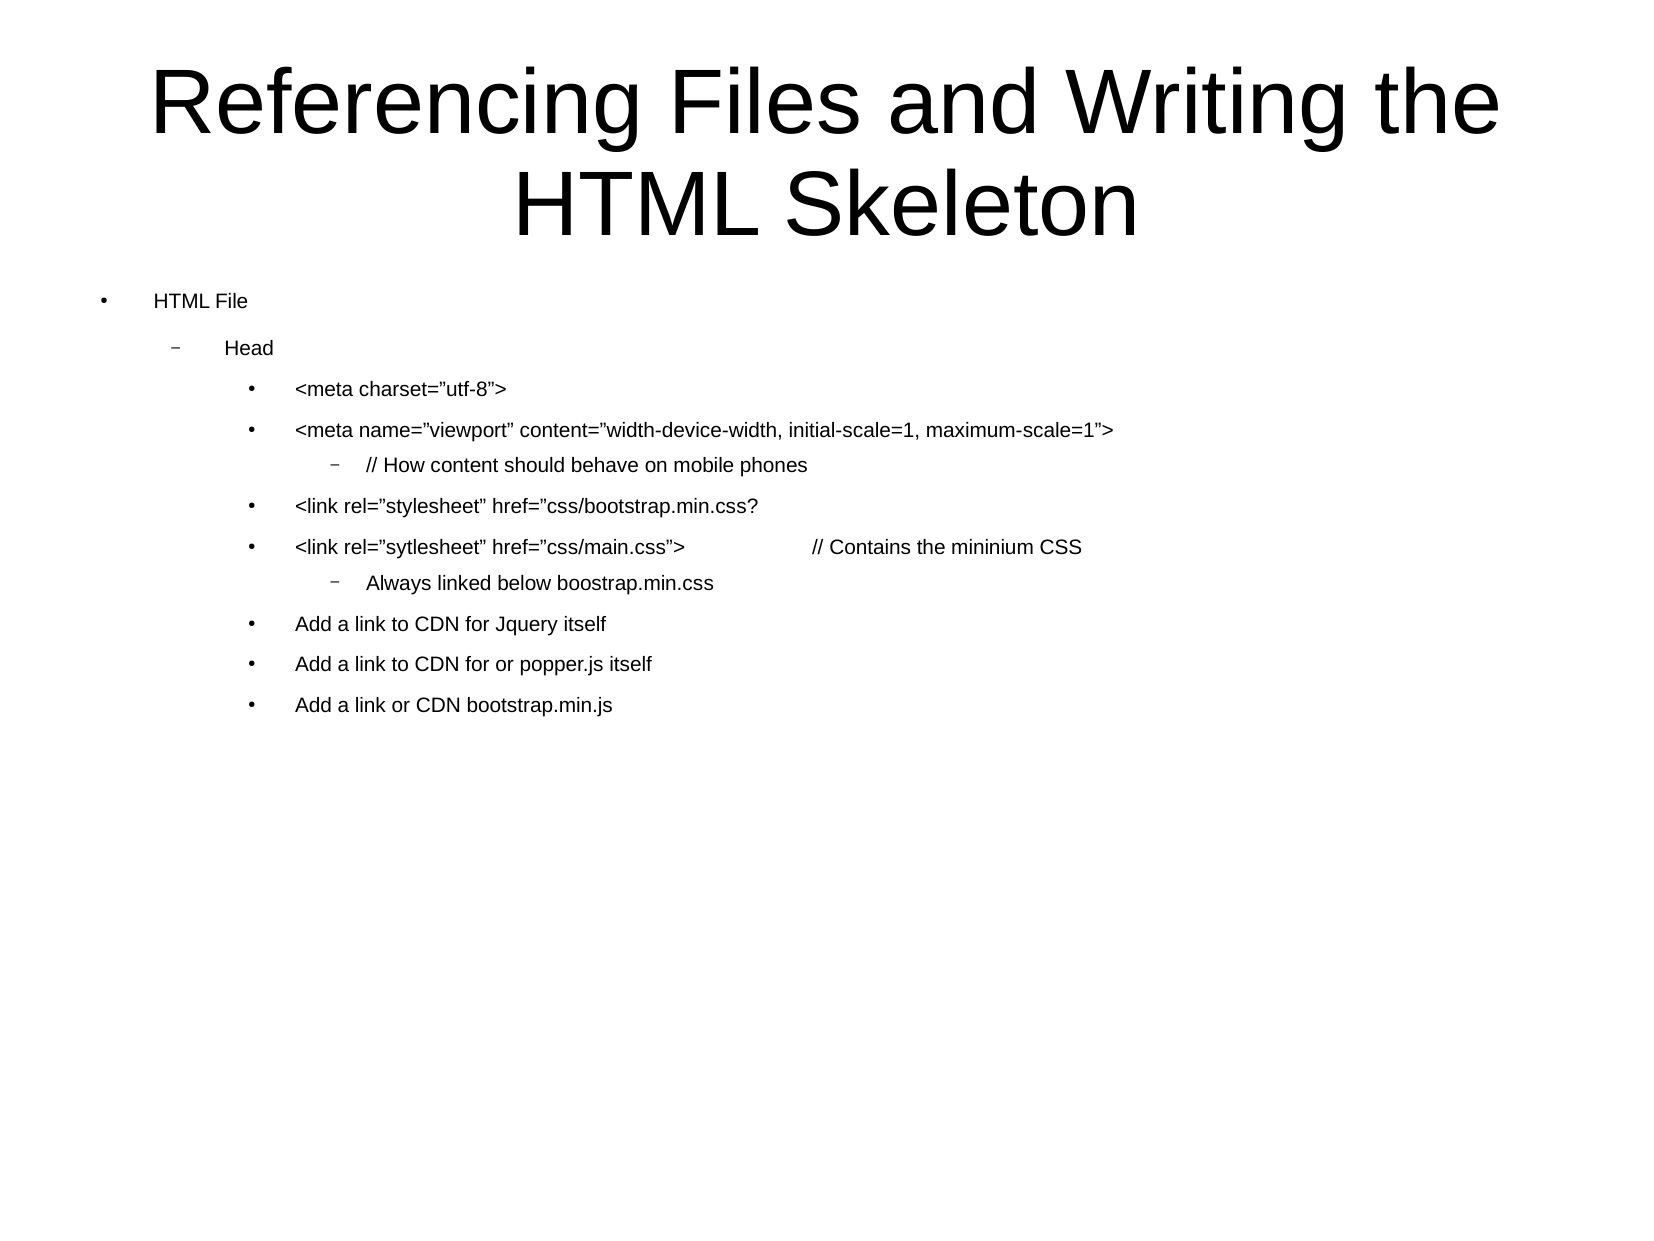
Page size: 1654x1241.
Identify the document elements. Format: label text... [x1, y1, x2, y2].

title Referencing Files and Writing the HTML Skeleton [82, 49, 1571, 257]
list HTML File Head <meta charset=”utf-8”> <meta name=”viewport” content=”width-device-width, initial-scale=1, maximum-scale=1”> // How content should behave on mobile phones <link rel=”stylesheet” href=”css/bootstrap.min.css? <link rel=”sytlesheet” href=”css/main.css”> // Contains the mininium CSS Always linked below boostrap.min.css Add a link to CDN for Jquery itself Add a link to CDN for or popper.js itself Add a link or CDN bootstrap.min.js [82, 290, 1571, 1229]
